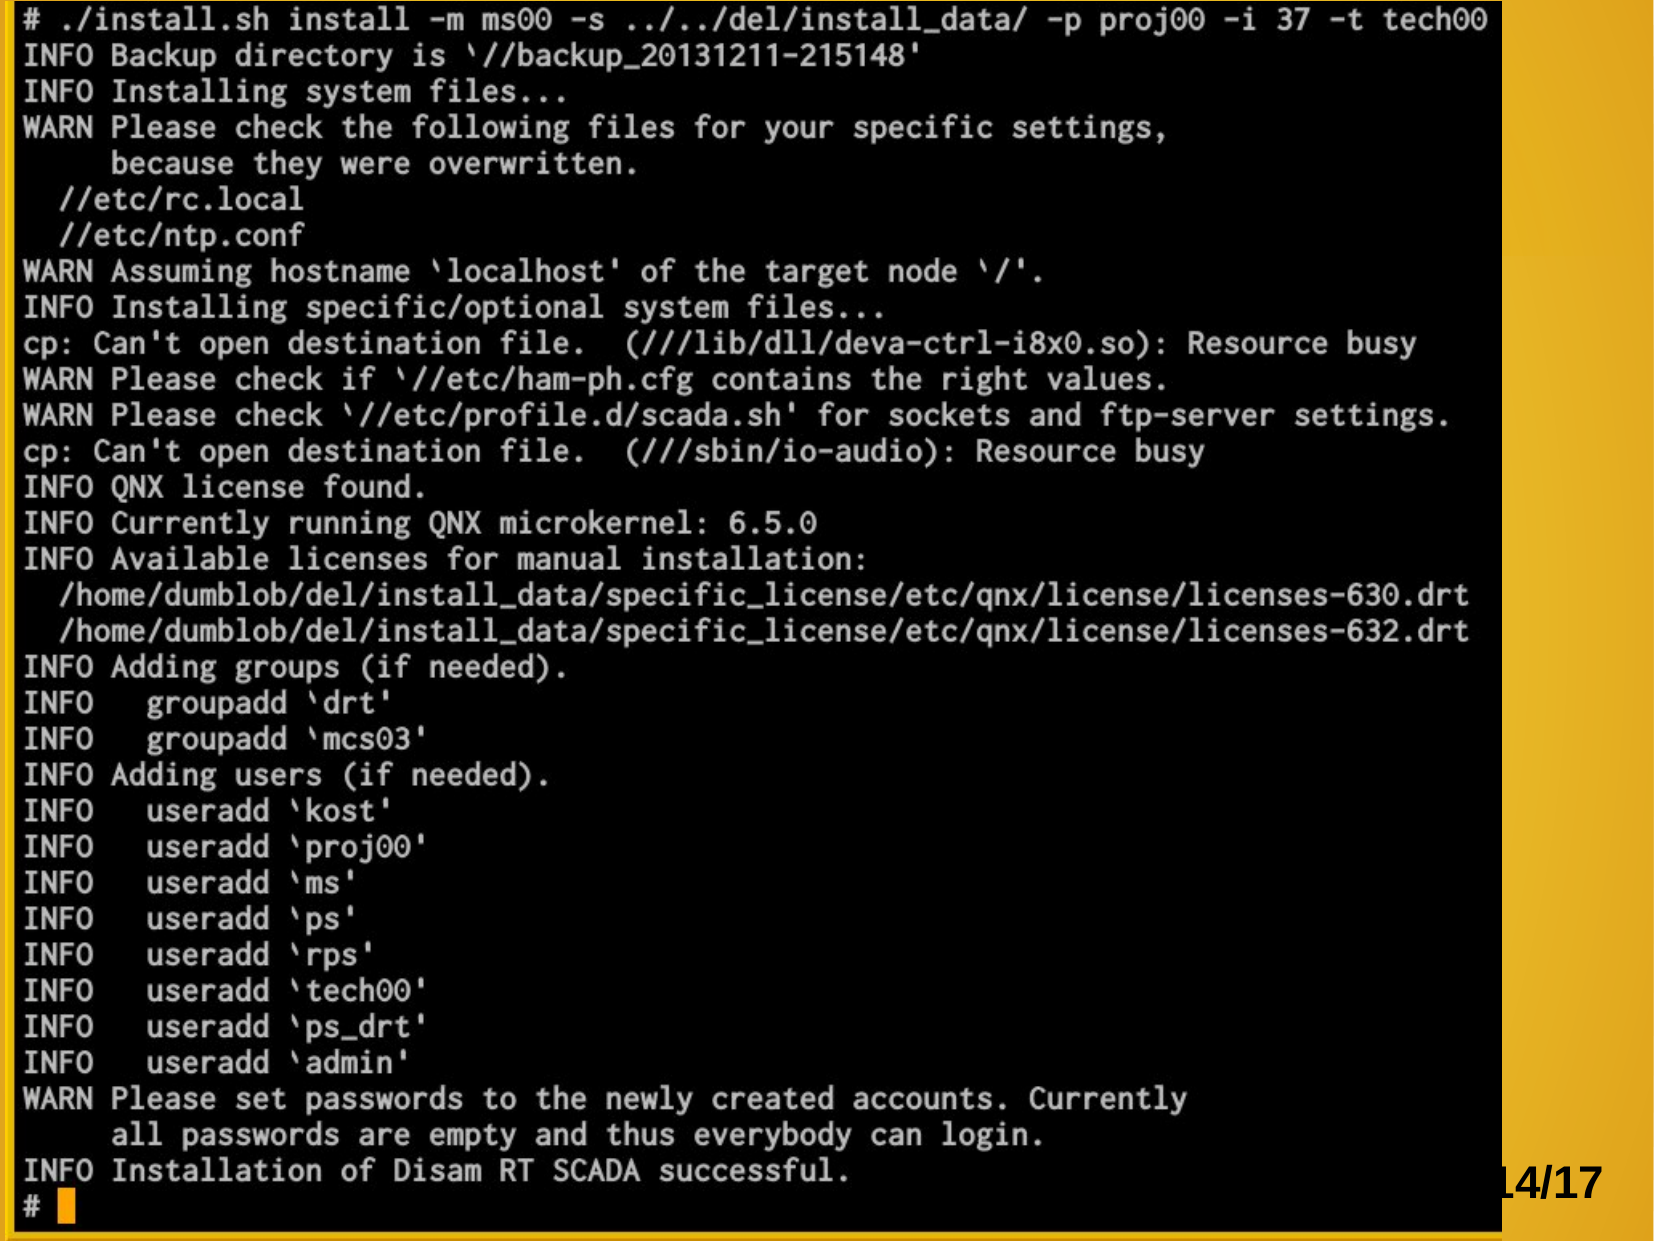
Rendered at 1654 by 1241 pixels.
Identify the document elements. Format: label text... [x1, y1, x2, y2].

text_box <číslo>/17 [1506, 1149, 1654, 1220]
picture [5, 1, 1502, 1241]
